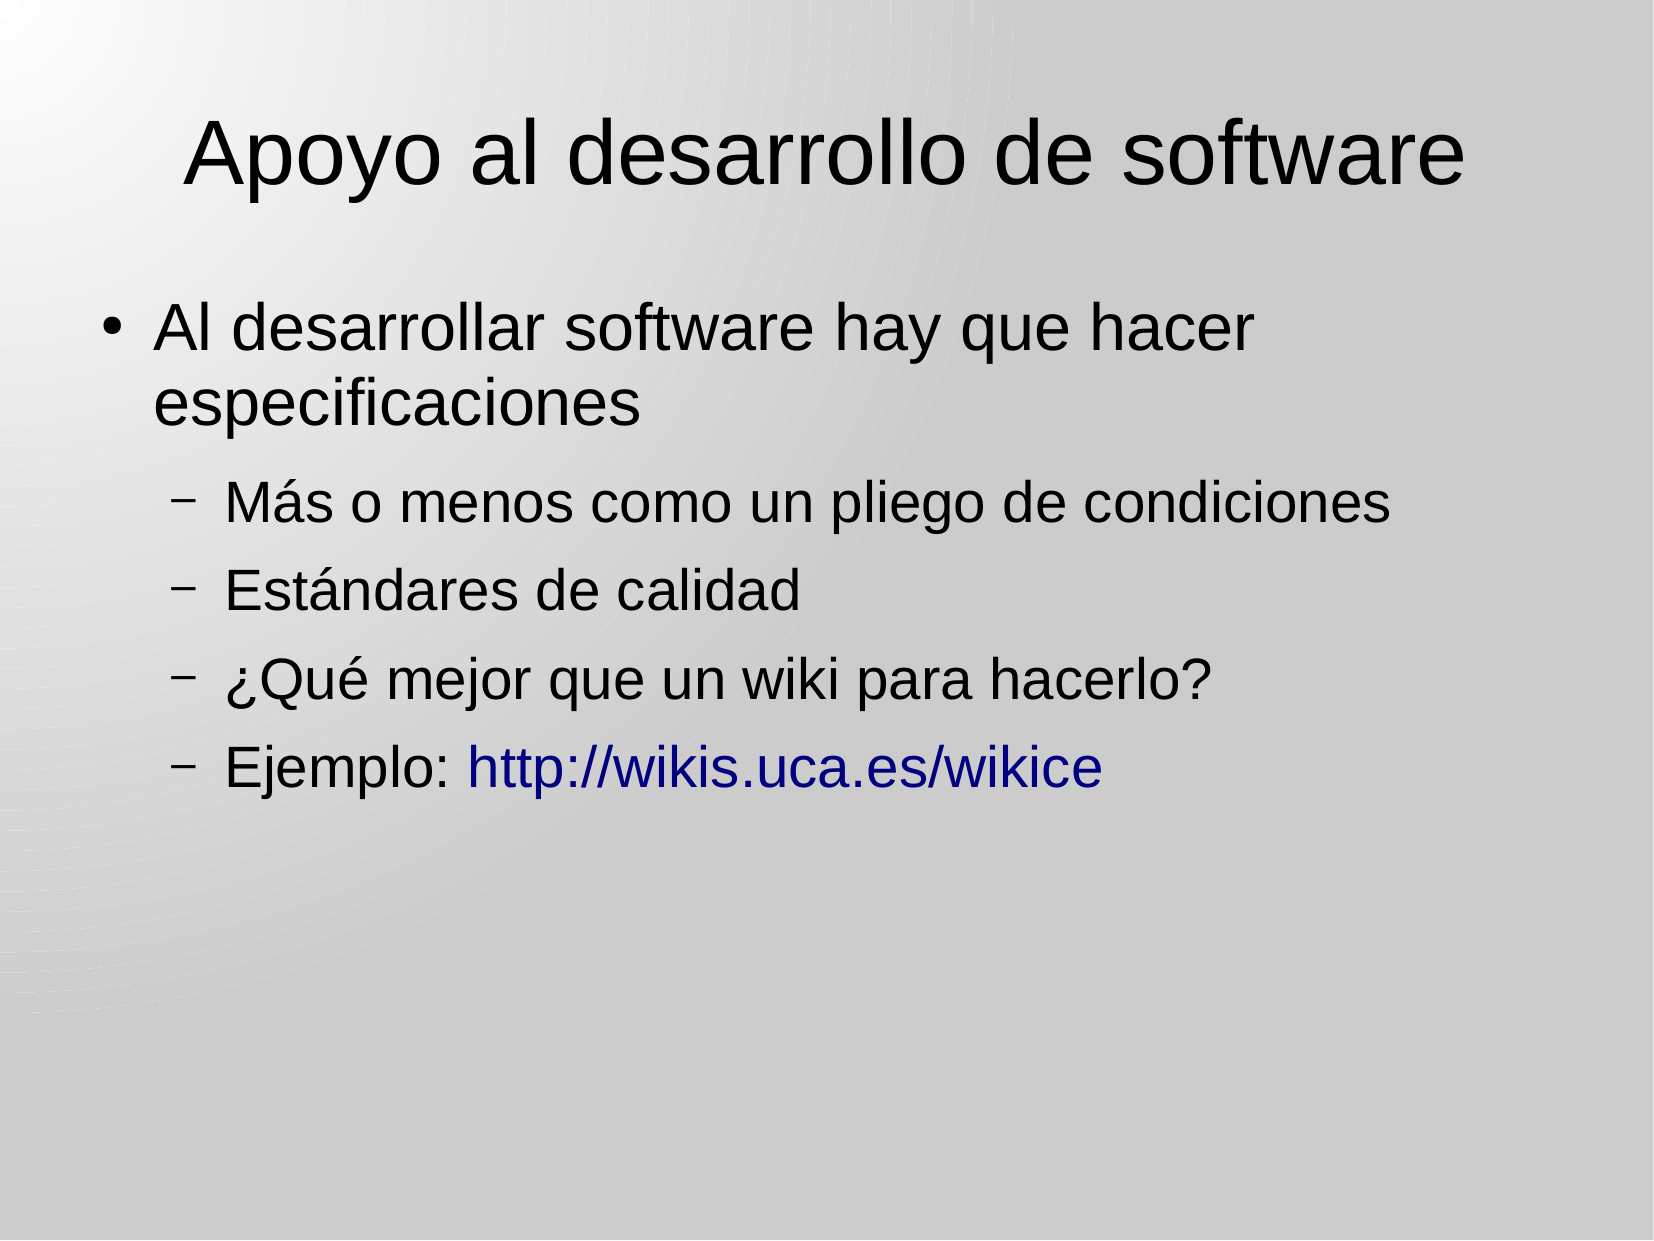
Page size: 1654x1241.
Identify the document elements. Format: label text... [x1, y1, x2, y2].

title Apoyo al desarrollo de software [82, 49, 1571, 257]
list Al desarrollar software hay que hacer especificaciones Más o menos como un pliego de condiciones Estándares de calidad ¿Qué mejor que un wiki para hacerlo? Ejemplo: http://wikis.uca.es/wikice [82, 290, 1538, 1109]
